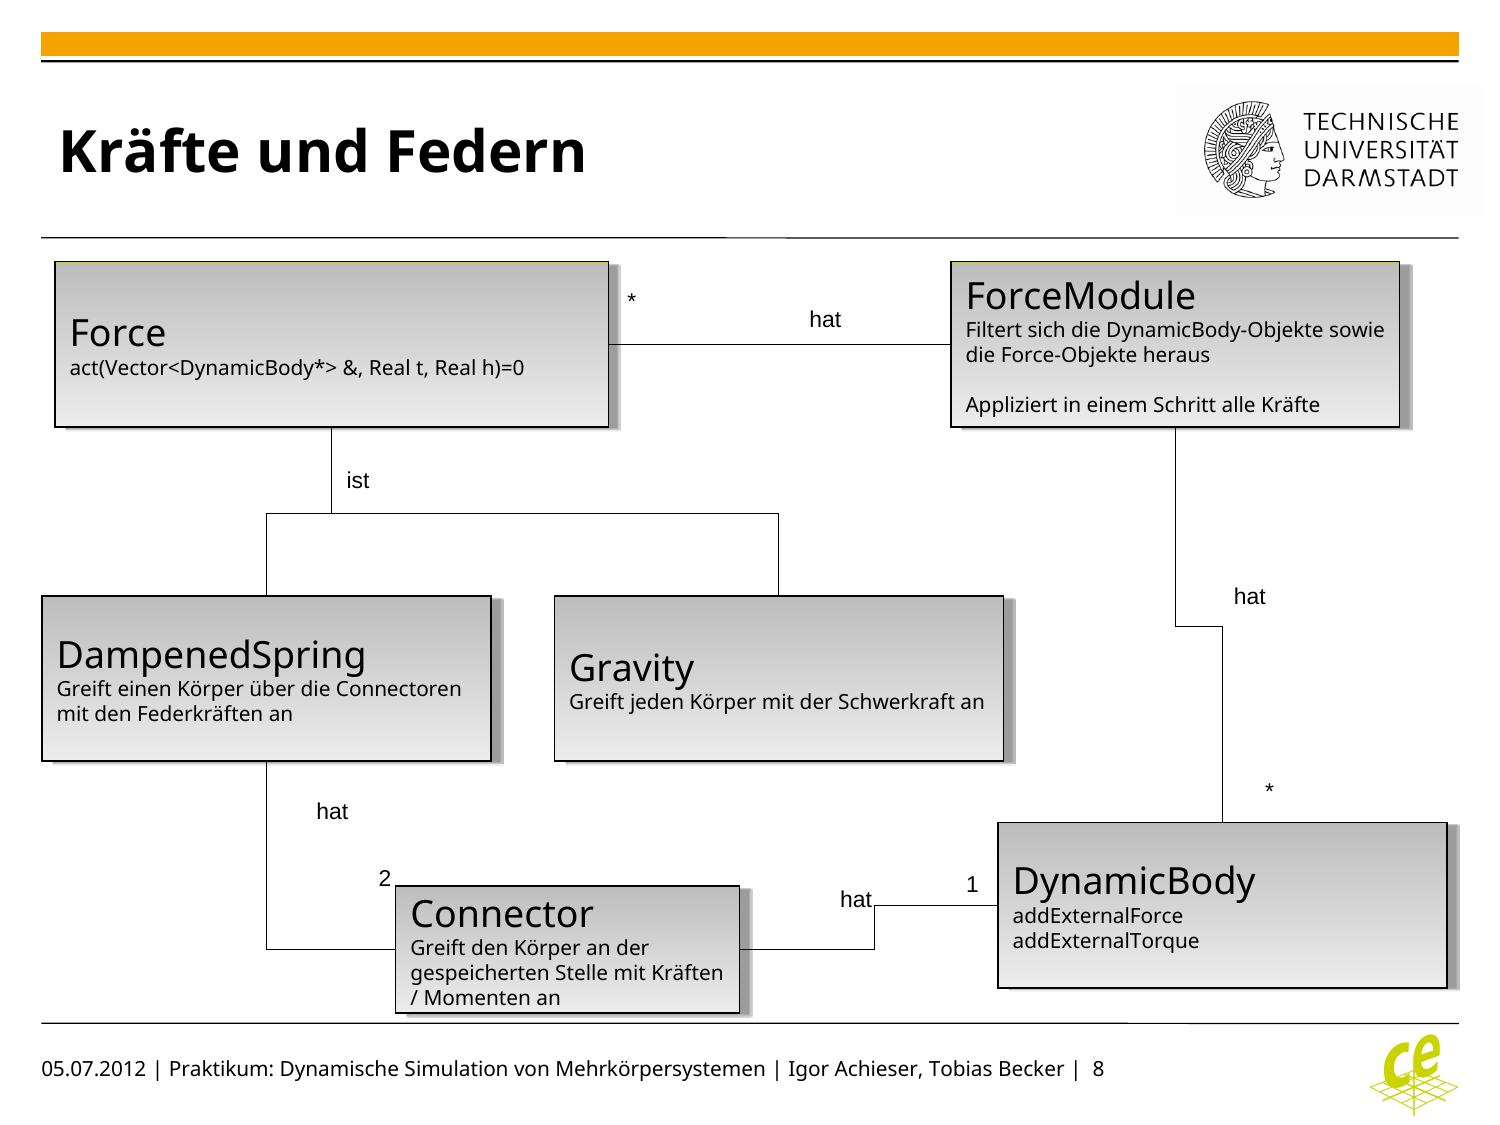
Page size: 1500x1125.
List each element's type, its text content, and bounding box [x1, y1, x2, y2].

text_box * [1250, 768, 1289, 812]
text_box Connector Greift den Körper an der gespeicherten Stelle mit Kräften / Momenten an [395, 886, 740, 1014]
text_box 05.07.2012 | Praktikum: Dynamische Simulation von Mehrkörpersystemen | Igor Achieser, Tobias Becker | <Nummer> [41, 1055, 1223, 1095]
text_box ForceModule Filtert sich die DynamicBody-Objekte sowie die Force-Objekte heraus Appliziert in einem Schritt alle Kräfte [950, 261, 1400, 428]
text_box hat [301, 789, 364, 833]
text_box hat [825, 876, 888, 920]
text_box Gravity Greift jeden Körper mit der Schwerkraft an [554, 595, 1004, 762]
text_box DampenedSpring Greift einen Körper über die Connectoren mit den Federkräften an [41, 595, 491, 762]
text_box hat [794, 296, 857, 340]
text_box ist [331, 457, 385, 501]
text_box DynamicBody addExternalForce addExternalTorque [997, 822, 1447, 988]
text_box Force act(Vector<DynamicBody*> &, Real t, Real h)=0 [54, 261, 609, 428]
text_box Kräfte und Federn [58, 80, 1188, 218]
text_box hat [1219, 574, 1281, 618]
text_box 2 [363, 855, 407, 899]
picture [1188, 84, 1484, 215]
text_box 1 [951, 862, 994, 906]
text_box * [612, 278, 652, 322]
